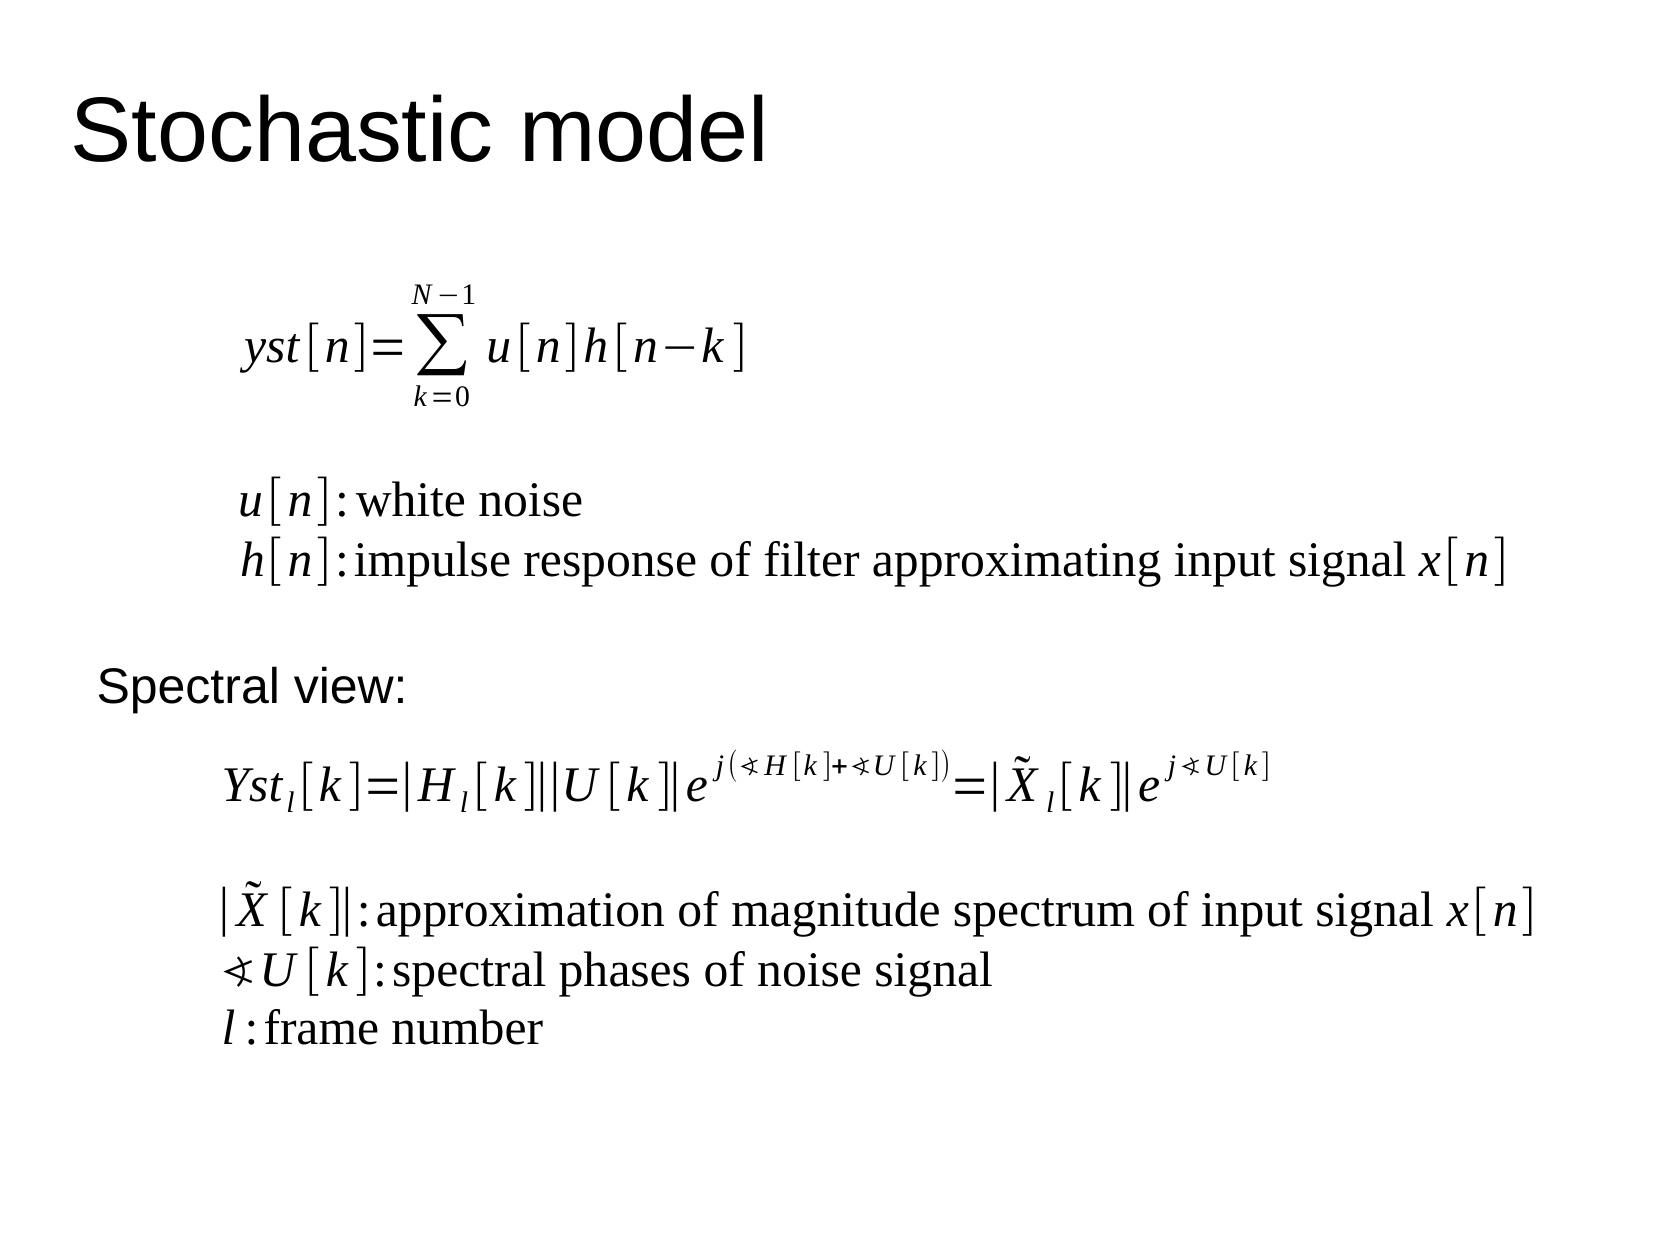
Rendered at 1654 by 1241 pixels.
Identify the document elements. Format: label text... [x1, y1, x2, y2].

text_box Spectral view: [81, 651, 1533, 722]
chart [231, 277, 1514, 646]
title Stochastic model [70, 25, 1559, 233]
chart [209, 748, 1542, 1114]
